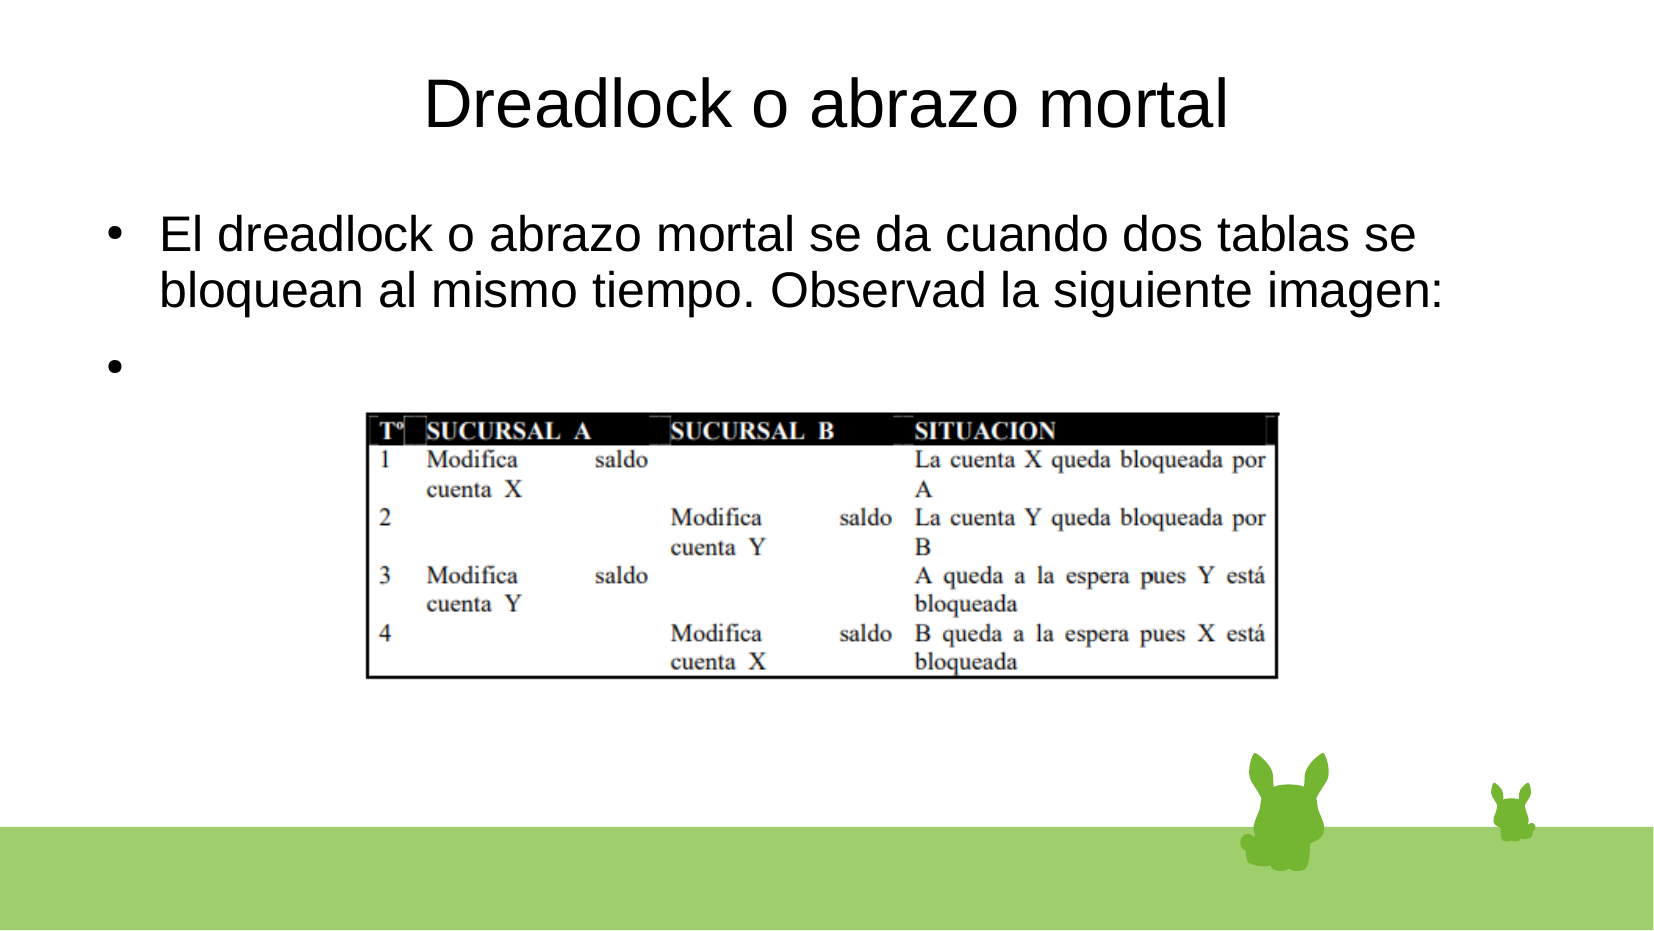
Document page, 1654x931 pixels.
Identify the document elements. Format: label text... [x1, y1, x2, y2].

list El dreadlock o abrazo mortal se da cuando dos tablas se bloquean al mismo tiempo. Observad la siguiente imagen: [88, 206, 1565, 739]
picture [324, 383, 1330, 709]
title Dreadlock o abrazo mortal [88, 29, 1565, 178]
